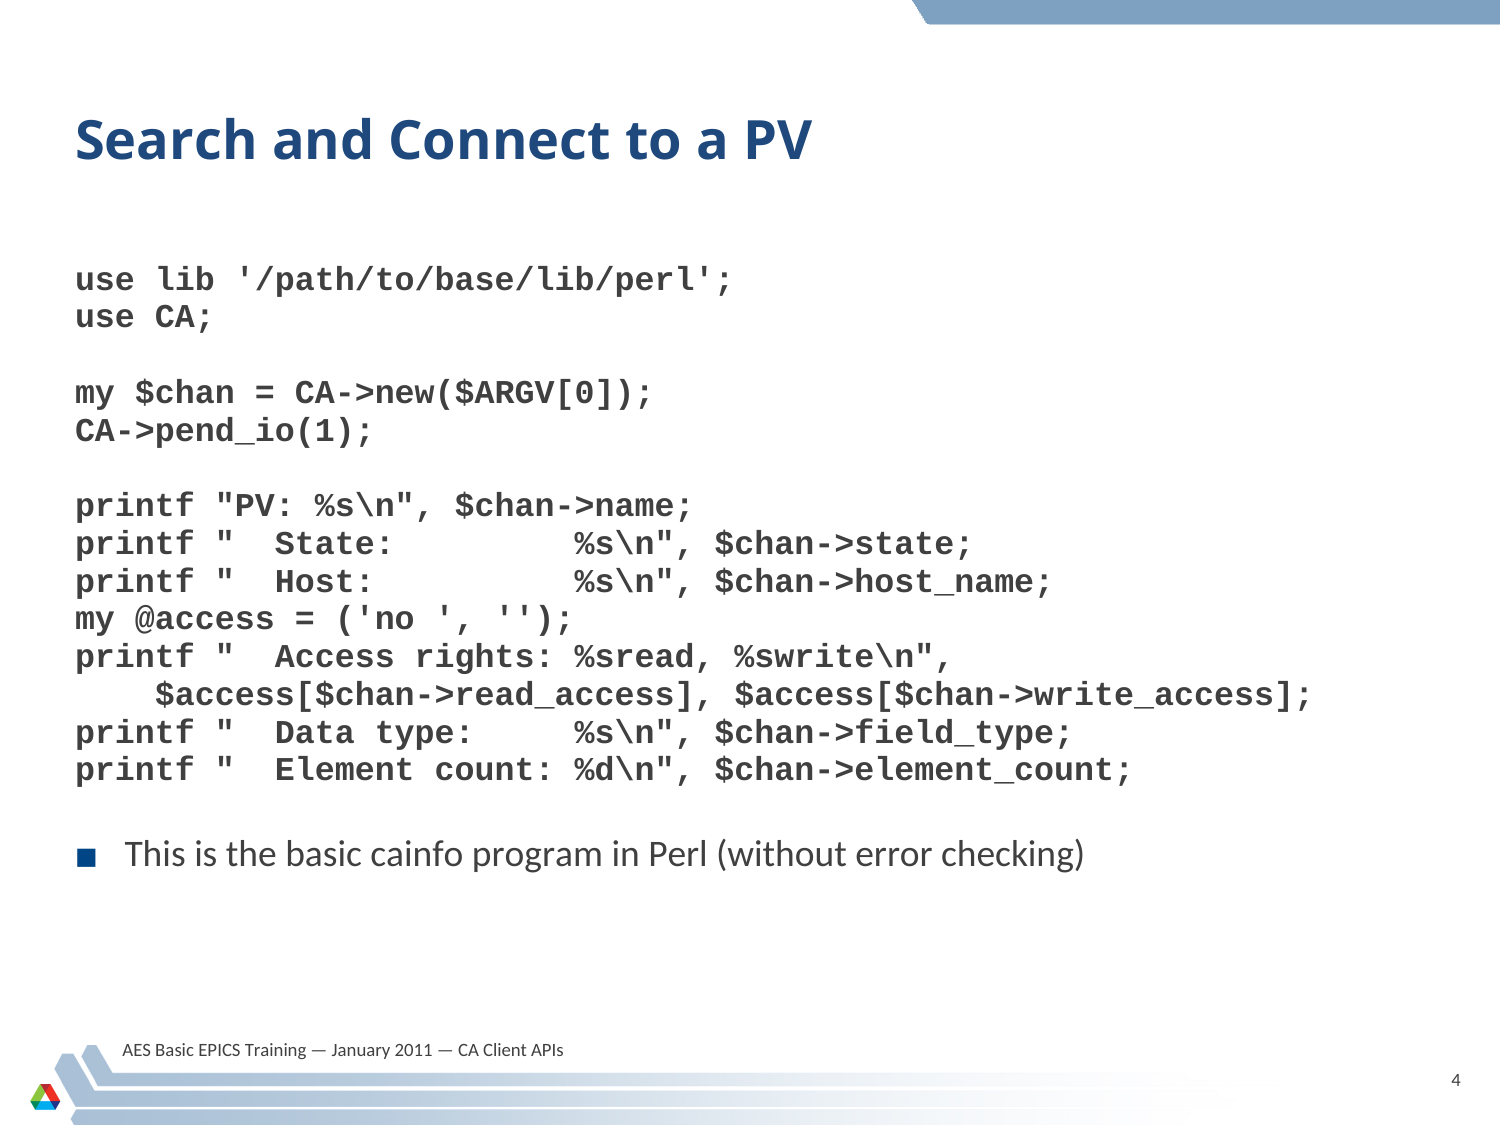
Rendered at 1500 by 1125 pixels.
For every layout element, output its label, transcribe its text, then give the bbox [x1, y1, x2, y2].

picture [0, 1037, 1500, 1125]
picture [0, 0, 1500, 26]
list use lib '/path/to/base/lib/perl'; use CA; my $chan = CA->new($ARGV[0]); CA->pend_io(1); printf "PV: %s\n", $chan->name; printf " State: %s\n", $chan->state; printf " Host: %s\n", $chan->host_name; my @access = ('no ', ''); printf " Access rights: %sread, %swrite\n", $access[$chan->read_access], $access[$chan->write_access]; printf " Data type: %s\n", $chan->field_type; printf " Element count: %d\n", $chan->element_count; This is the basic cainfo program in Perl (without error checking) [75, 262, 1426, 991]
title Search and Connect to a PV [75, 52, 1426, 226]
